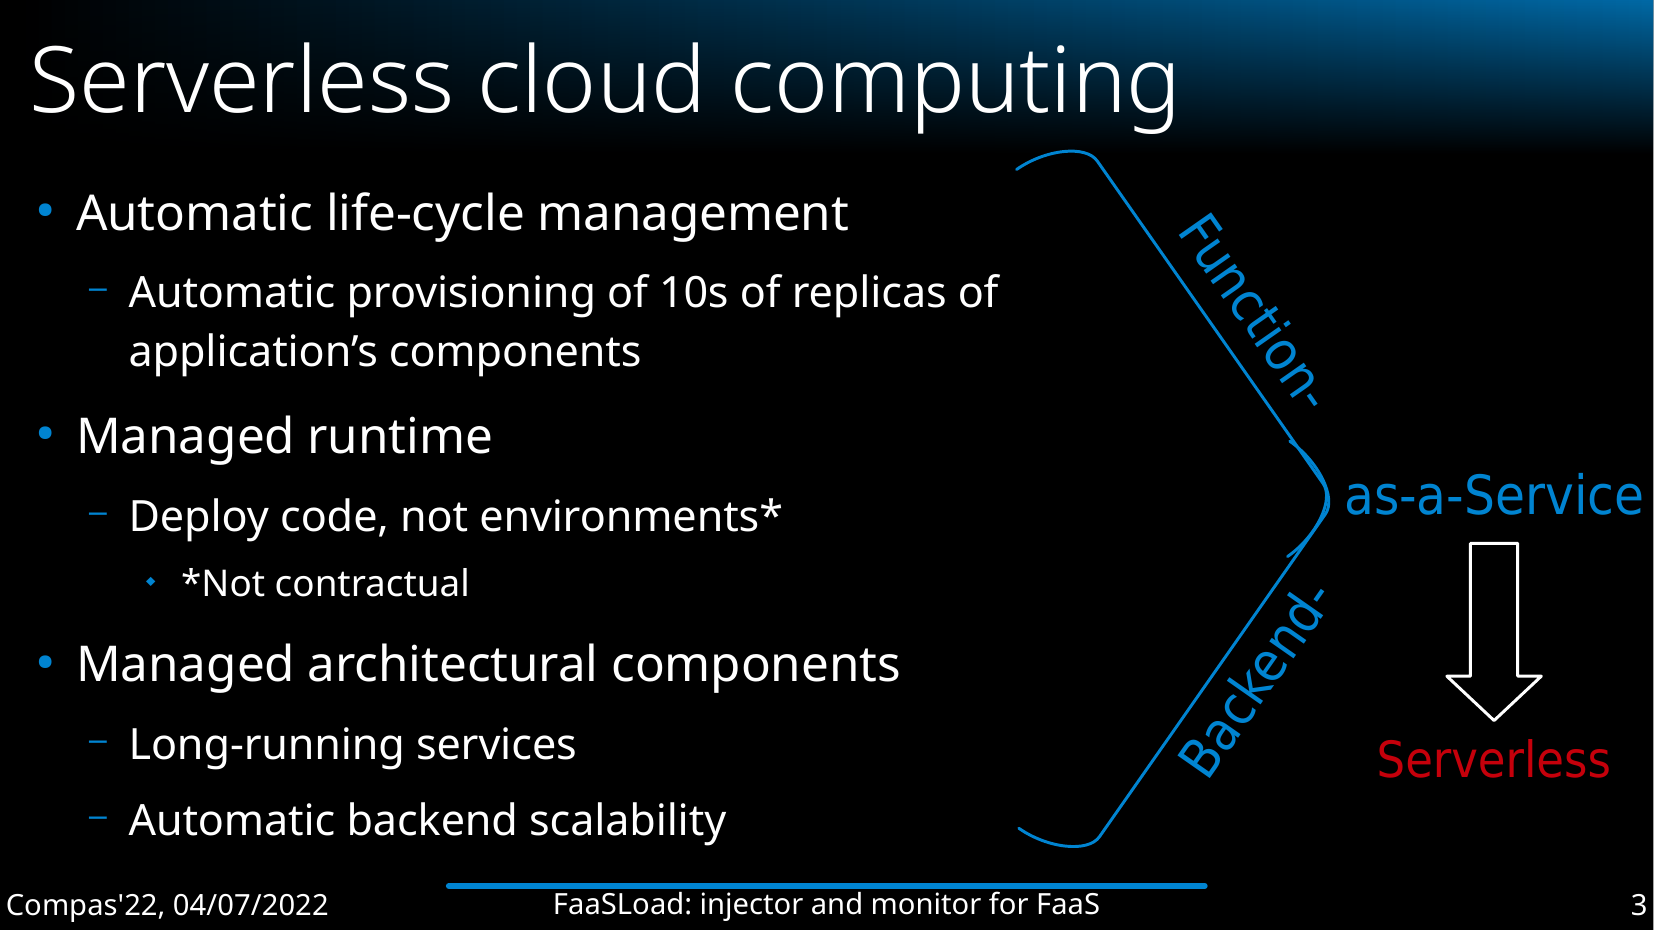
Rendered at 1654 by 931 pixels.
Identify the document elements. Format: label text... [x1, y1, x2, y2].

text_box Function- [1151, 186, 1362, 440]
text_box as-a-Service [1329, 454, 1654, 538]
text_box Backend- [1151, 552, 1363, 807]
list Automatic life-cycle management Automatic provisioning of 10s of replicas of application’s components Managed runtime Deploy code, not environments* *Not contractual Managed architectural components Long-running services Automatic backend scalability [23, 177, 1123, 851]
text_box Serverless [1361, 724, 1627, 798]
title Serverless cloud computing [0, 0, 1654, 154]
